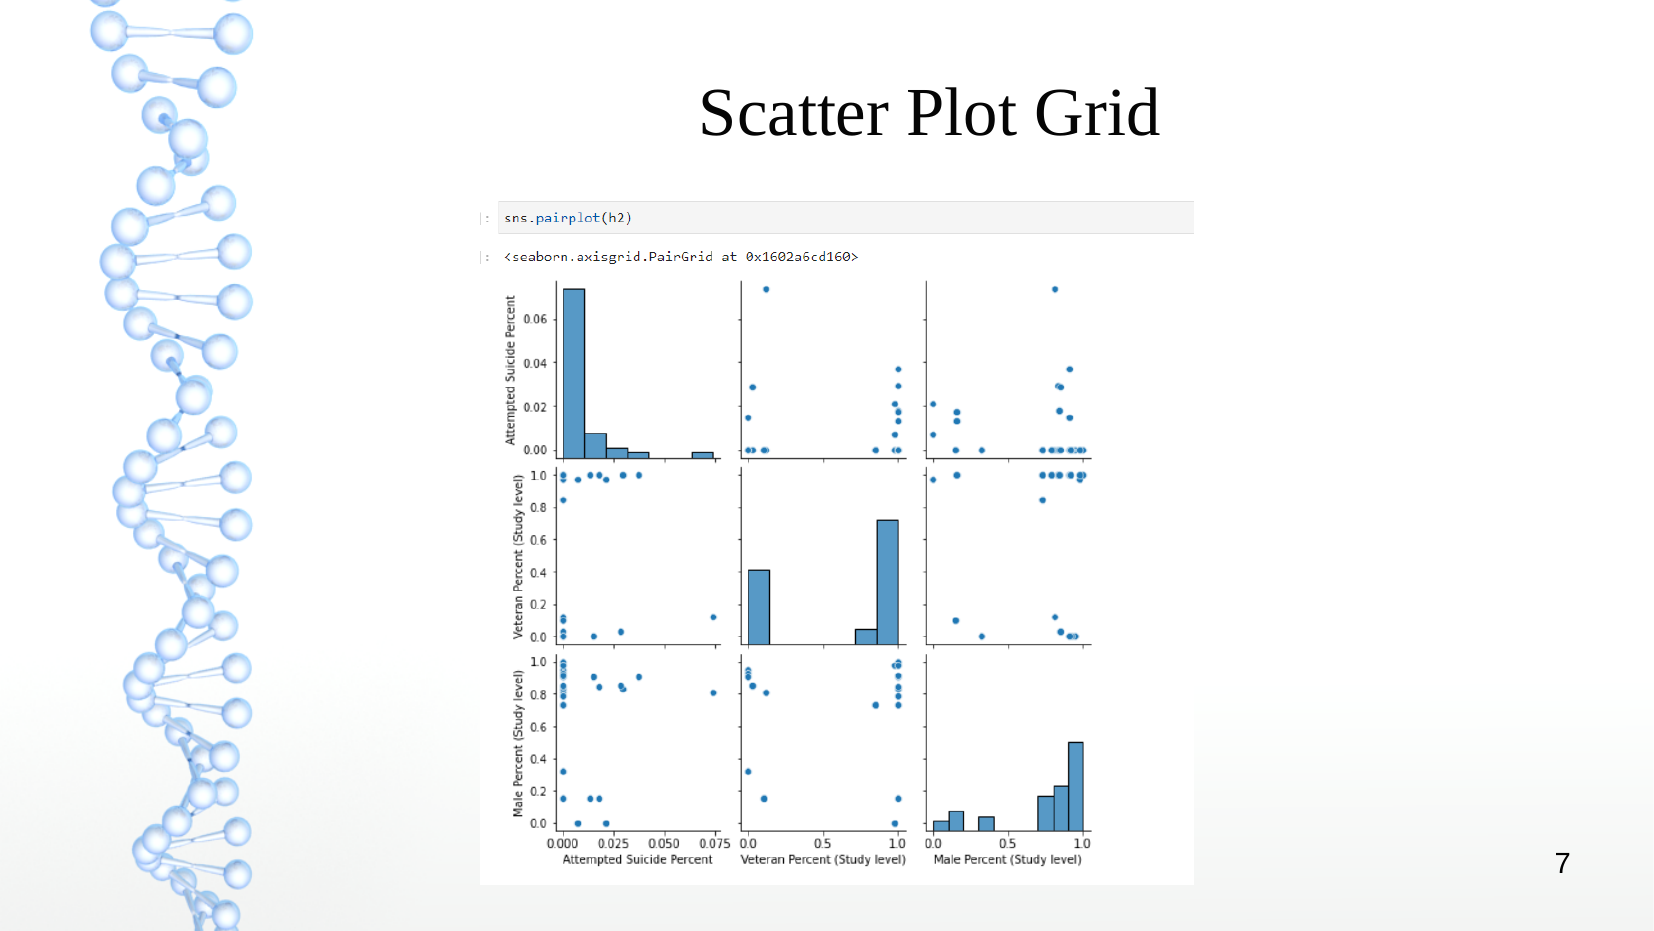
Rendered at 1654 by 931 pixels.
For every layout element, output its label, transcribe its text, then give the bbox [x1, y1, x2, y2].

picture [0, 0, 1654, 931]
title Scatter Plot Grid [265, 35, 1595, 189]
